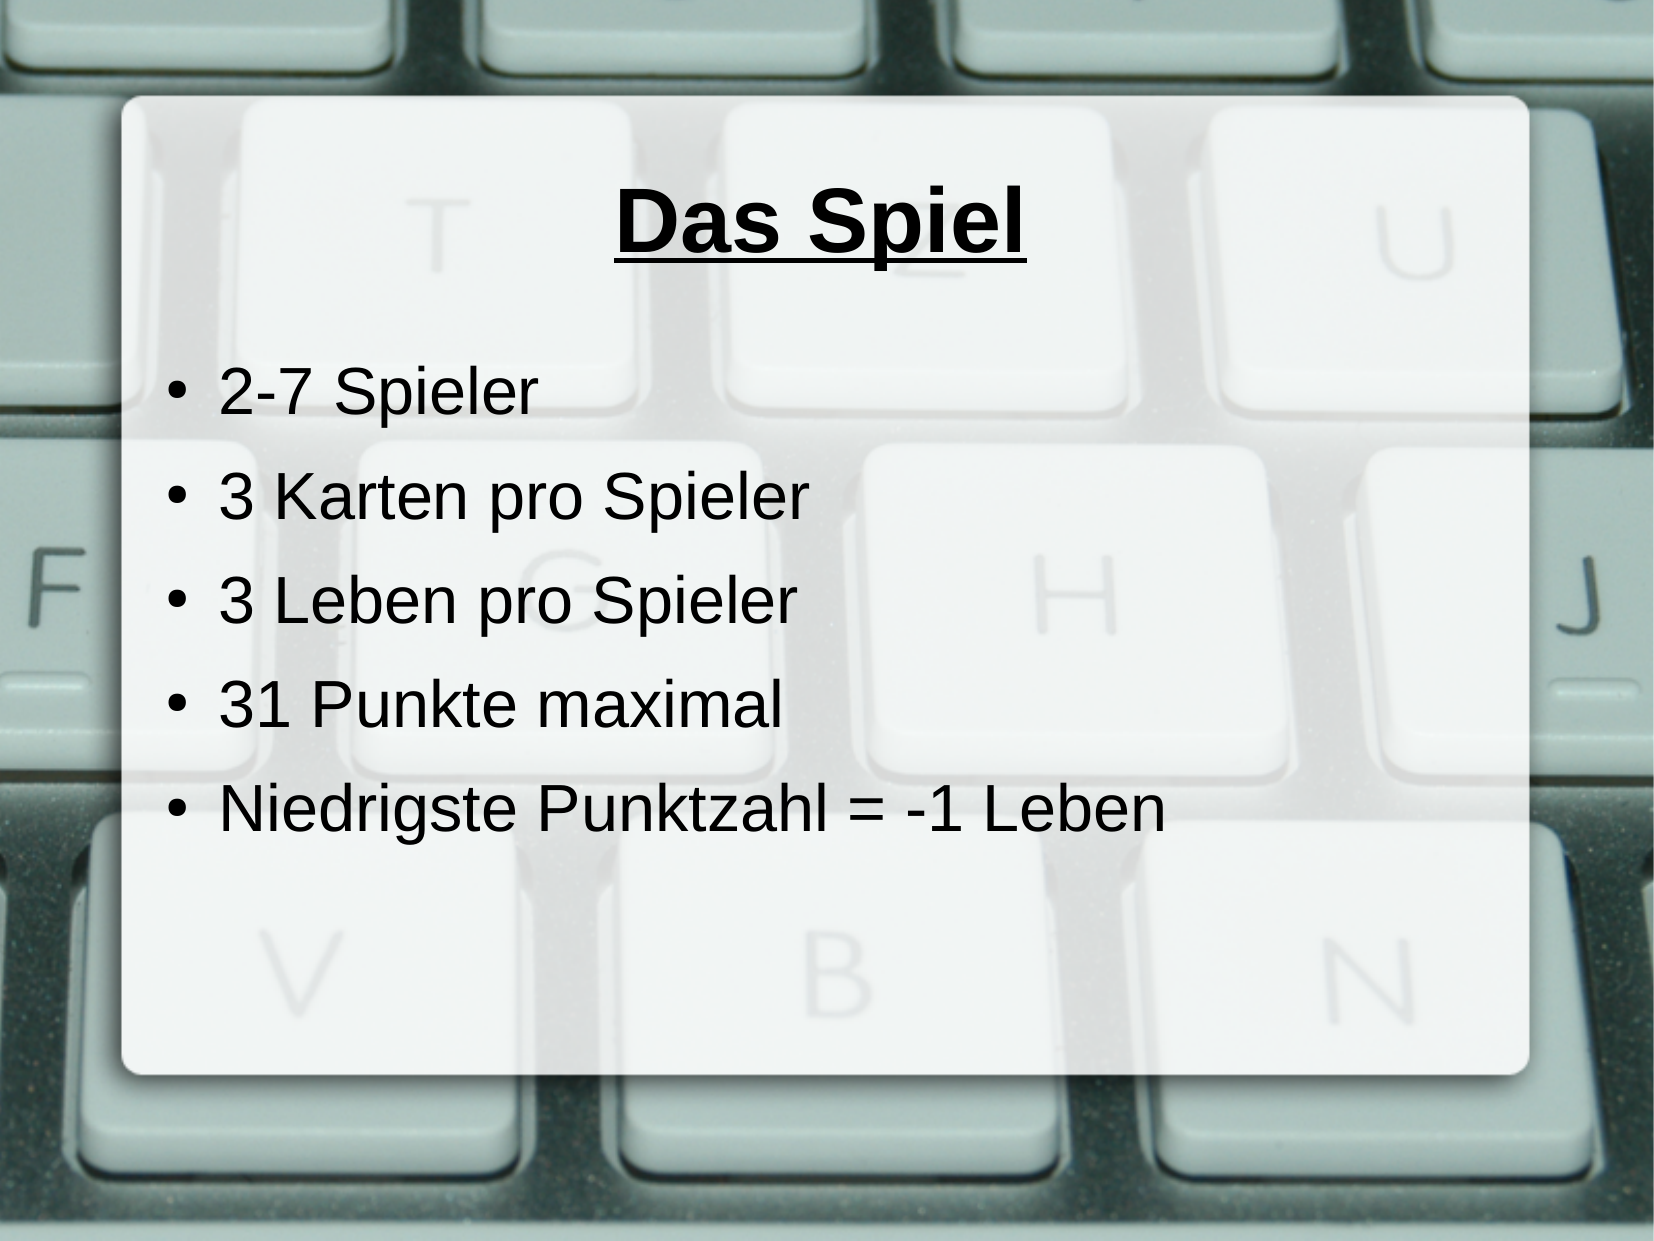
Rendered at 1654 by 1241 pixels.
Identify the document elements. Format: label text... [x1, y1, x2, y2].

picture [0, 0, 1654, 1241]
title Das Spiel [135, 117, 1506, 325]
list 2-7 Spieler 3 Karten pro Spieler 3 Leben pro Spieler 31 Punkte maximal Niedrigste Punktzahl = -1 Leben [147, 354, 1506, 1063]
